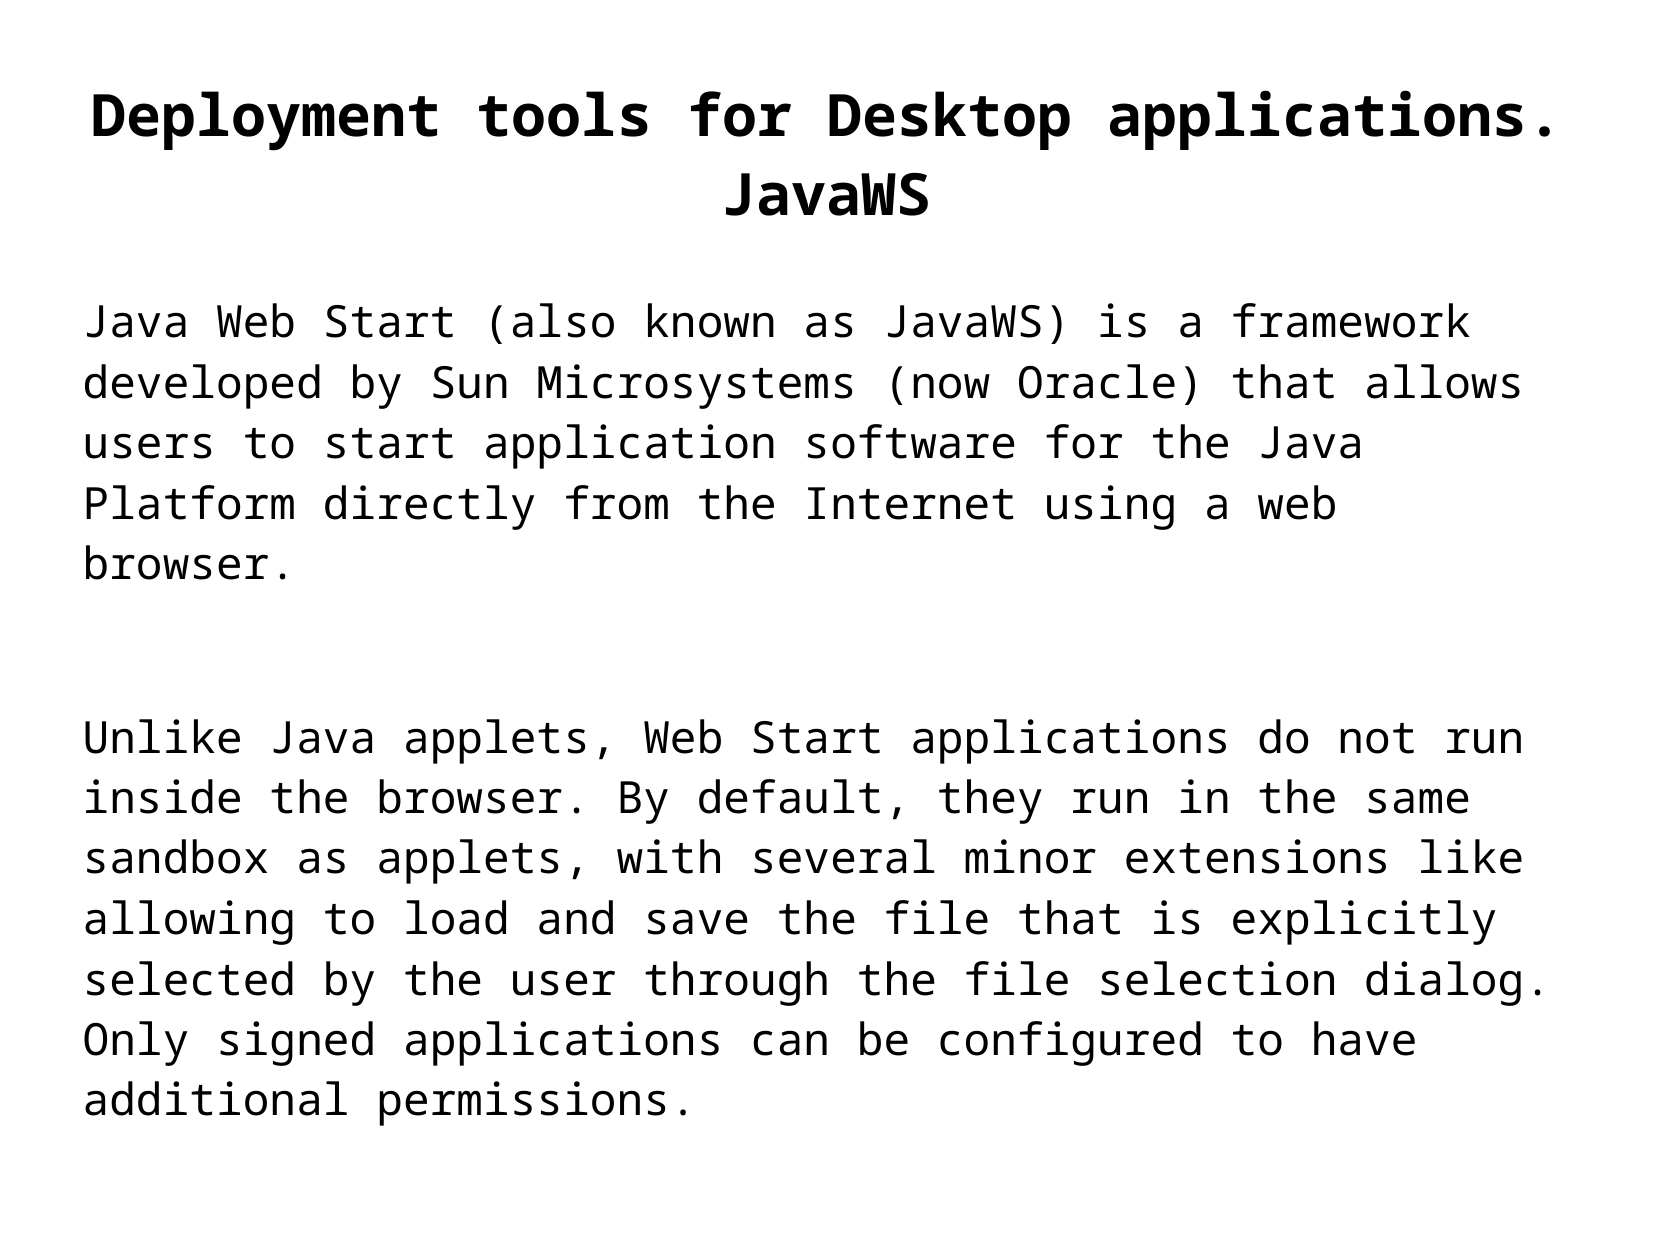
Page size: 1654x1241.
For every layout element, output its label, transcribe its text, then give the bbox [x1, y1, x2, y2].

title Deployment tools for Desktop applications. JavaWS [82, 49, 1571, 257]
list Java Web Start (also known as JavaWS) is a framework developed by Sun Microsystems (now Oracle) that allows users to start application software for the Java Platform directly from the Internet using a web browser. Unlike Java applets, Web Start applications do not run inside the browser. By default, they run in the same sandbox as applets, with several minor extensions like allowing to load and save the file that is explicitly selected by the user through the file selection dialog. Only signed applications can be configured to have additional permissions. [82, 290, 1571, 1134]
